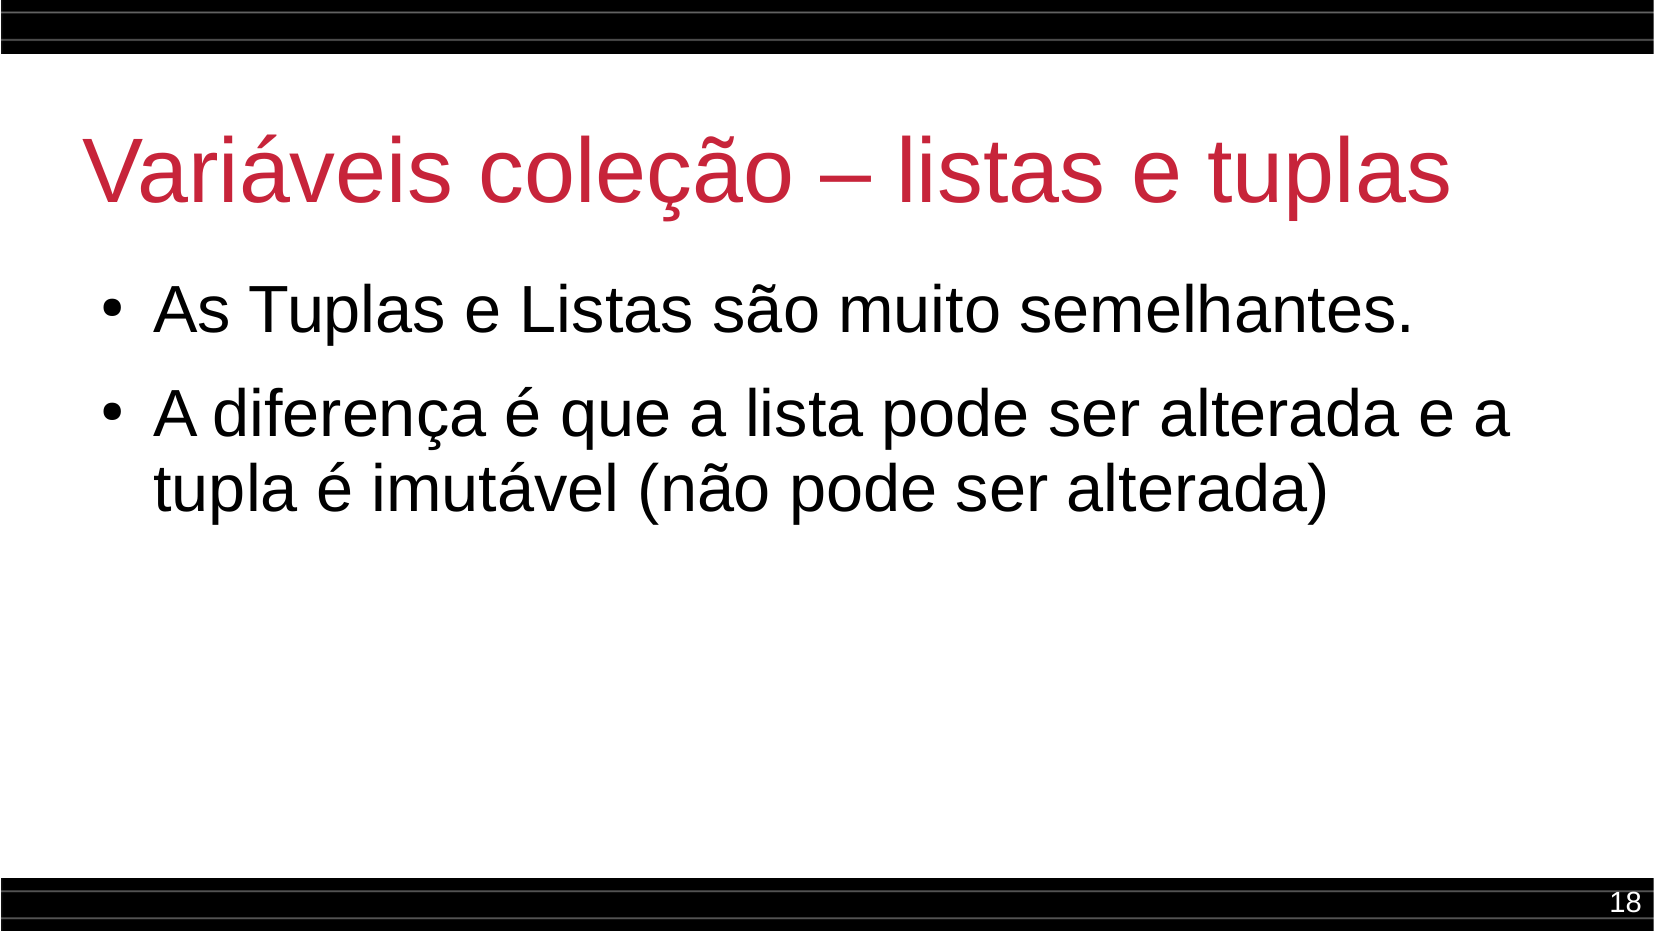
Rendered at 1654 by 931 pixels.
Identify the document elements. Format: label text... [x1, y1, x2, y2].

list As Tuplas e Listas são muito semelhantes. A diferença é que a lista pode ser alterada e a tupla é imutável (não pode ser alterada) [82, 271, 1571, 758]
title Variáveis coleção – listas e tuplas [82, 92, 1571, 249]
picture [1, 878, 1654, 931]
picture [1, 0, 1654, 54]
